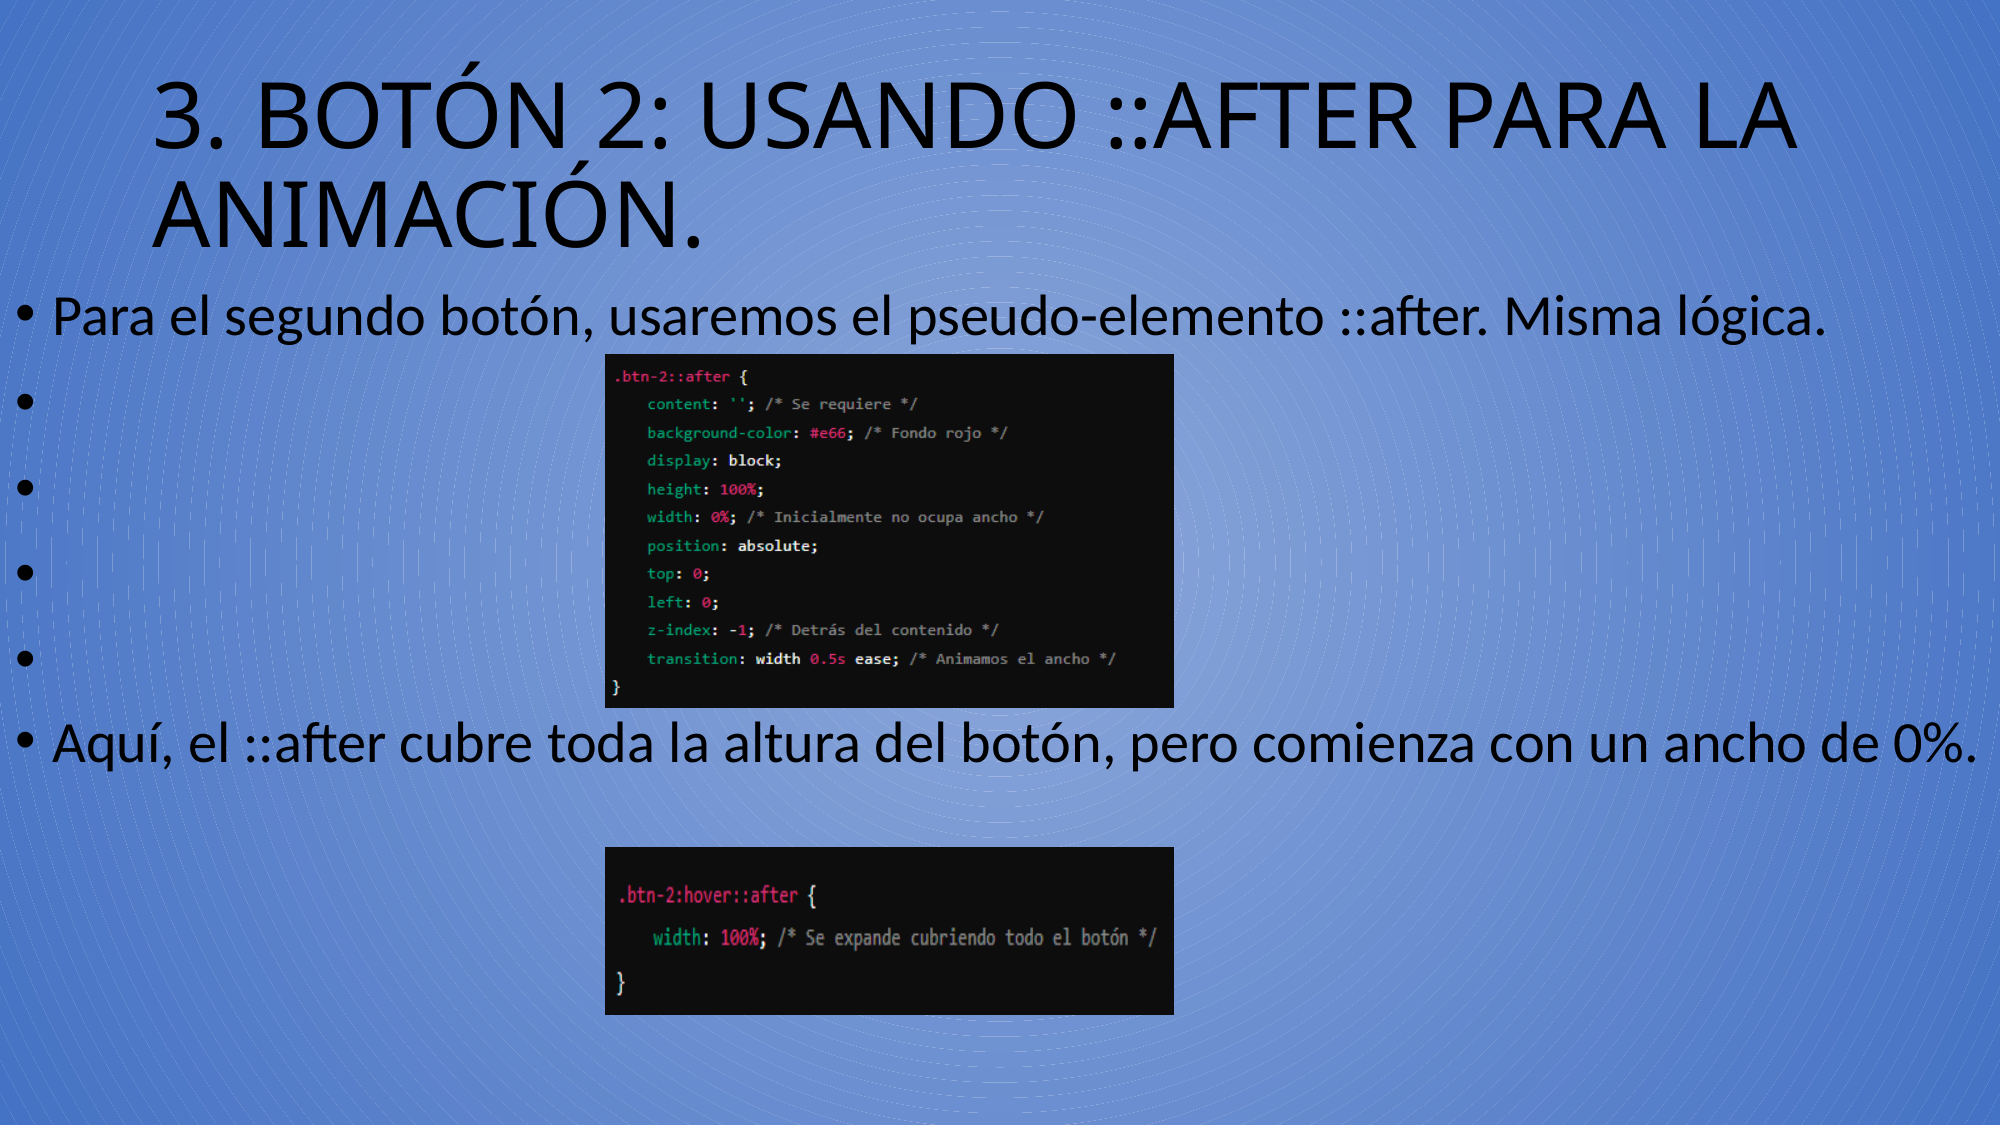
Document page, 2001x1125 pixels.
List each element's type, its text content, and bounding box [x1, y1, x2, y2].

title 3. BOTÓN 2: USANDO ::AFTER PARA LA ANIMACIÓN. [137, 59, 1863, 277]
picture [605, 847, 1174, 1015]
picture [605, 354, 1174, 708]
list Para el segundo botón, usaremos el pseudo-elemento ::after. Misma lógica. Aquí, el ::after cubre toda la altura del botón, pero comienza con un ancho de 0%. [0, 277, 2000, 1125]
